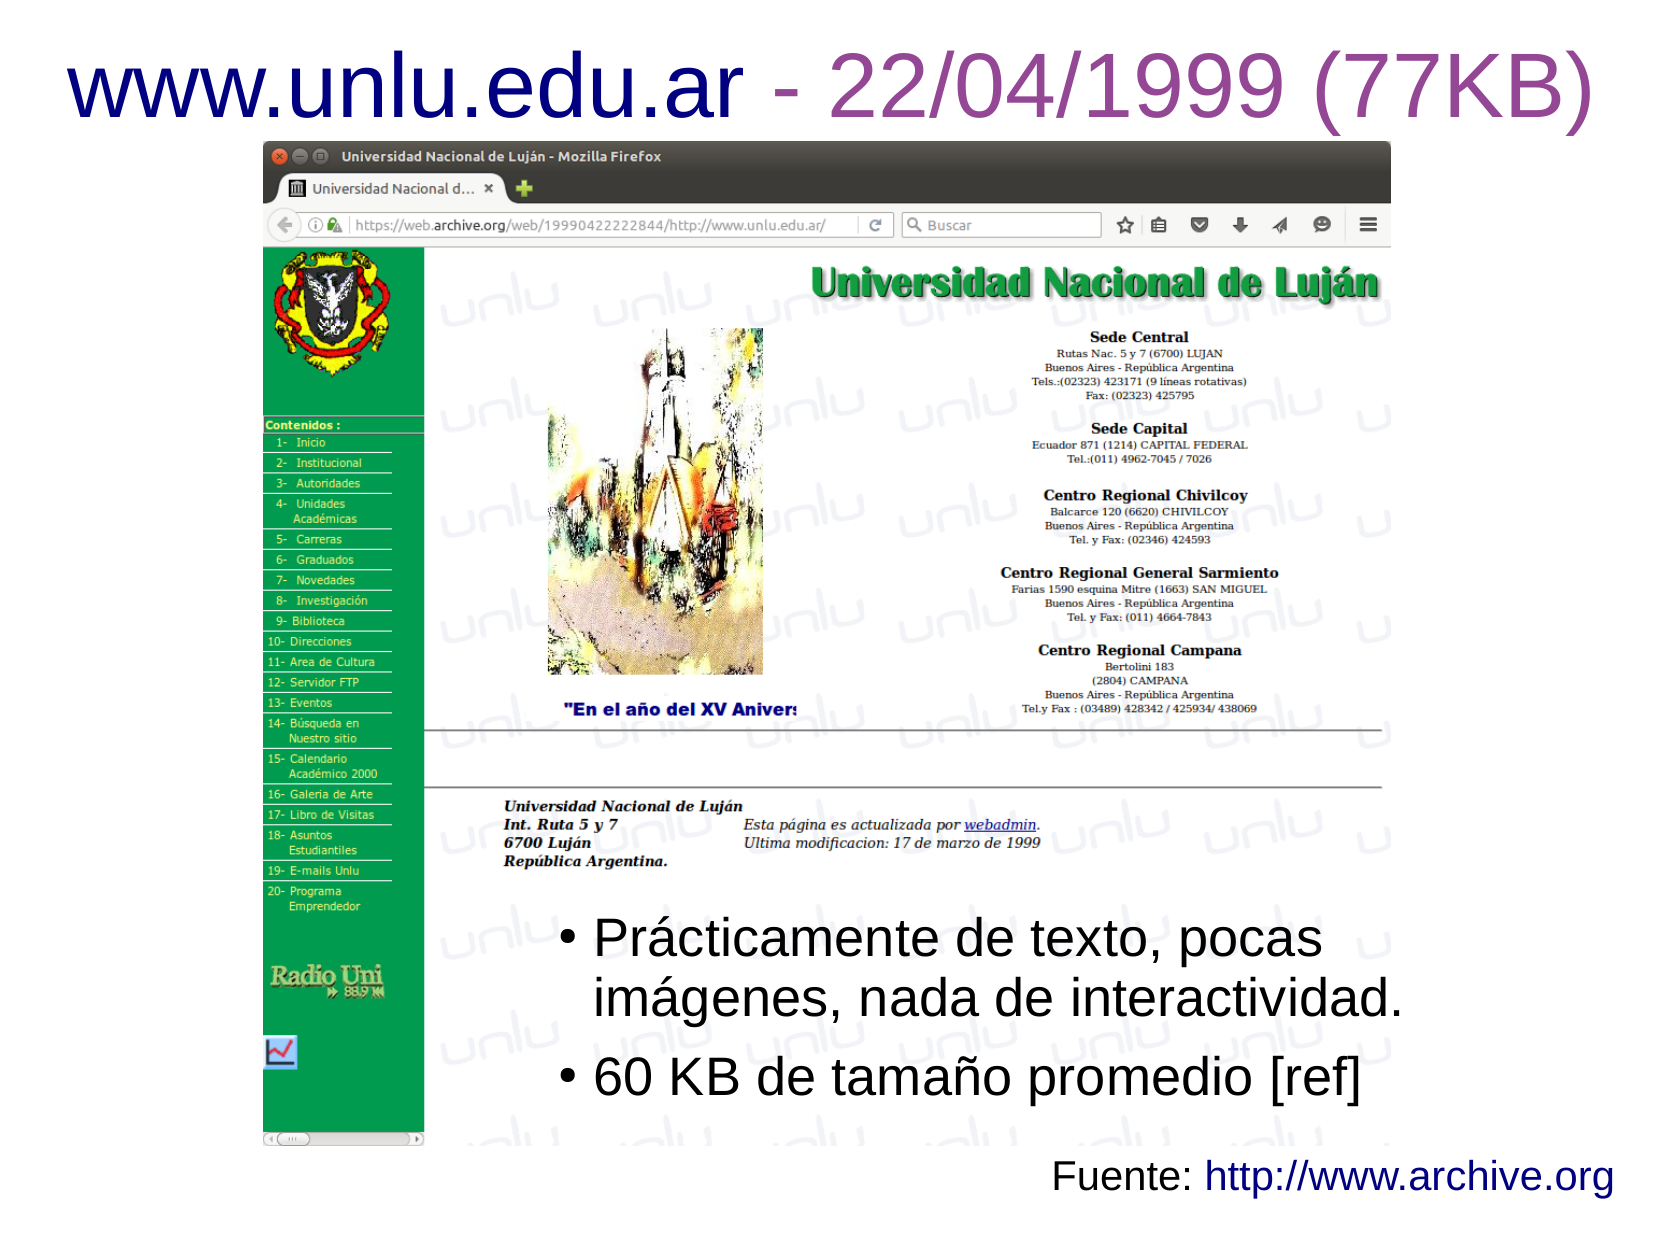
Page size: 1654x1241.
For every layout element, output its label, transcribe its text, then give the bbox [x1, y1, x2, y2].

text_box Prácticamente de texto, pocas imágenes, nada de interactividad. 60 KB de tamaño promedio [ref] [543, 899, 1501, 1128]
text_box Fuente: http://www.archive.org [968, 1145, 1630, 1207]
picture [263, 189, 1391, 1146]
title www.unlu.edu.ar - 22/04/1999 (77KB) [35, 0, 1630, 189]
